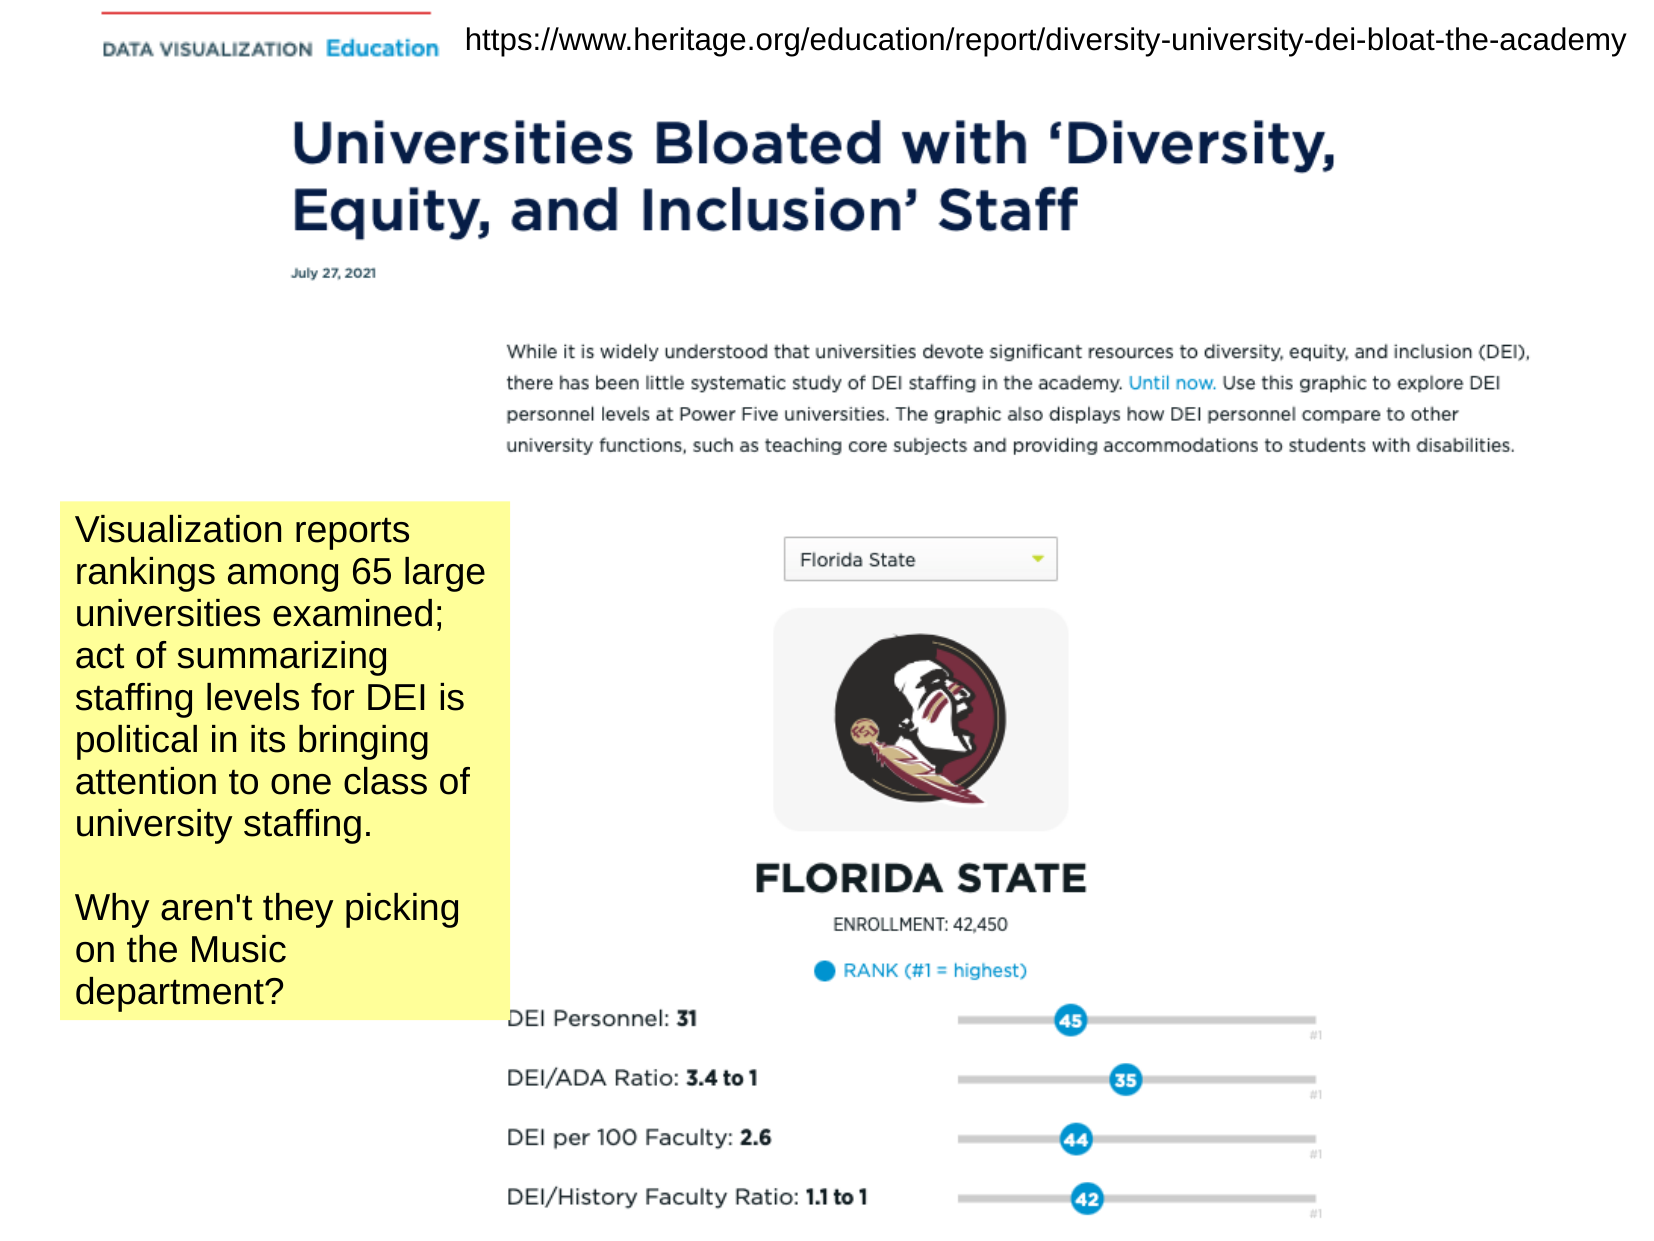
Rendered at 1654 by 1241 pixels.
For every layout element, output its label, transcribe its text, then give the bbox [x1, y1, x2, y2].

picture [75, 0, 1591, 1239]
text_box Visualization reports rankings among 65 large universities examined; act of summarizing staffing levels for DEI is political in its bringing attention to one class of university staffing. Why aren't they picking on the Music department? [60, 501, 511, 1021]
text_box https://www.heritage.org/education/report/diversity-university-dei-bloat-the-academy [450, 15, 1654, 72]
